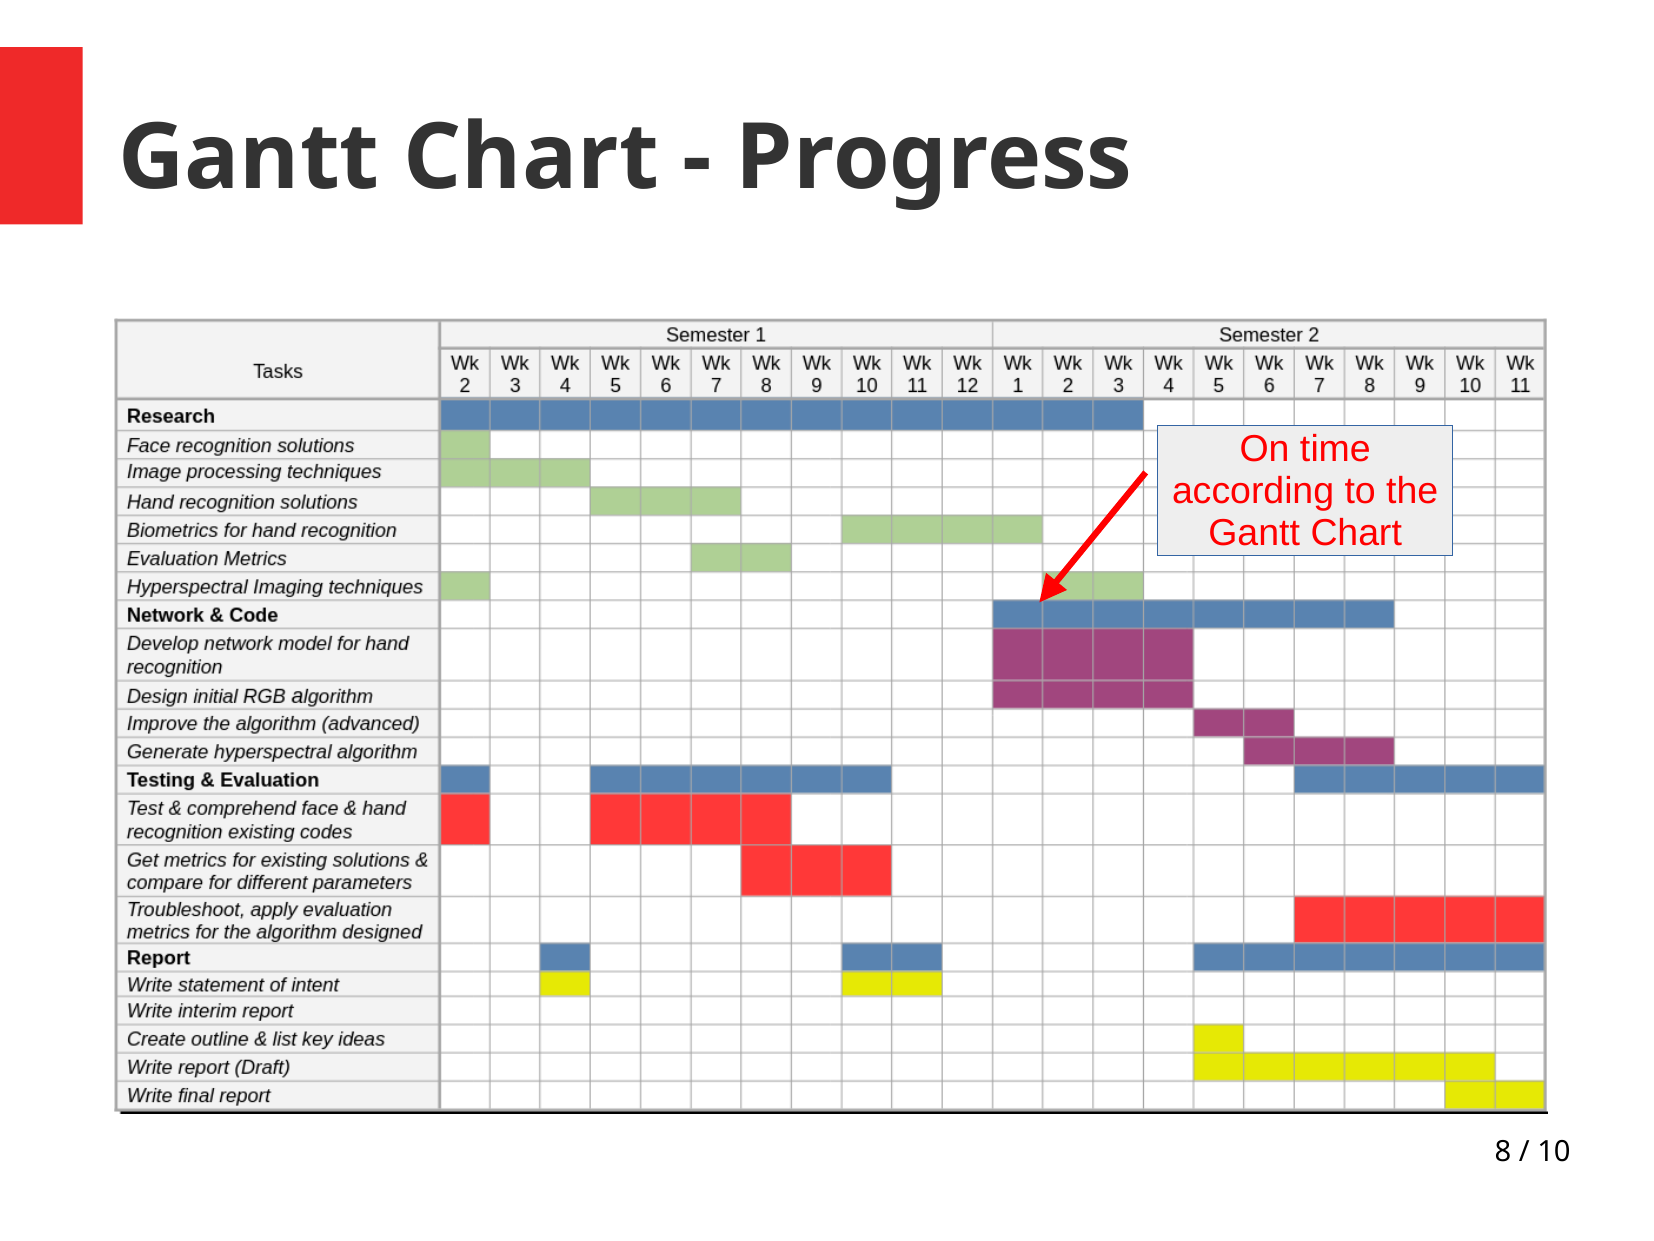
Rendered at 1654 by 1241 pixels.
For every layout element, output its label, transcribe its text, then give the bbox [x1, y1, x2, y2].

text_box On time according to the Gantt Chart [1151, 420, 1459, 562]
picture [114, 318, 1548, 1114]
title Gantt Chart - Progress [118, 49, 1571, 257]
